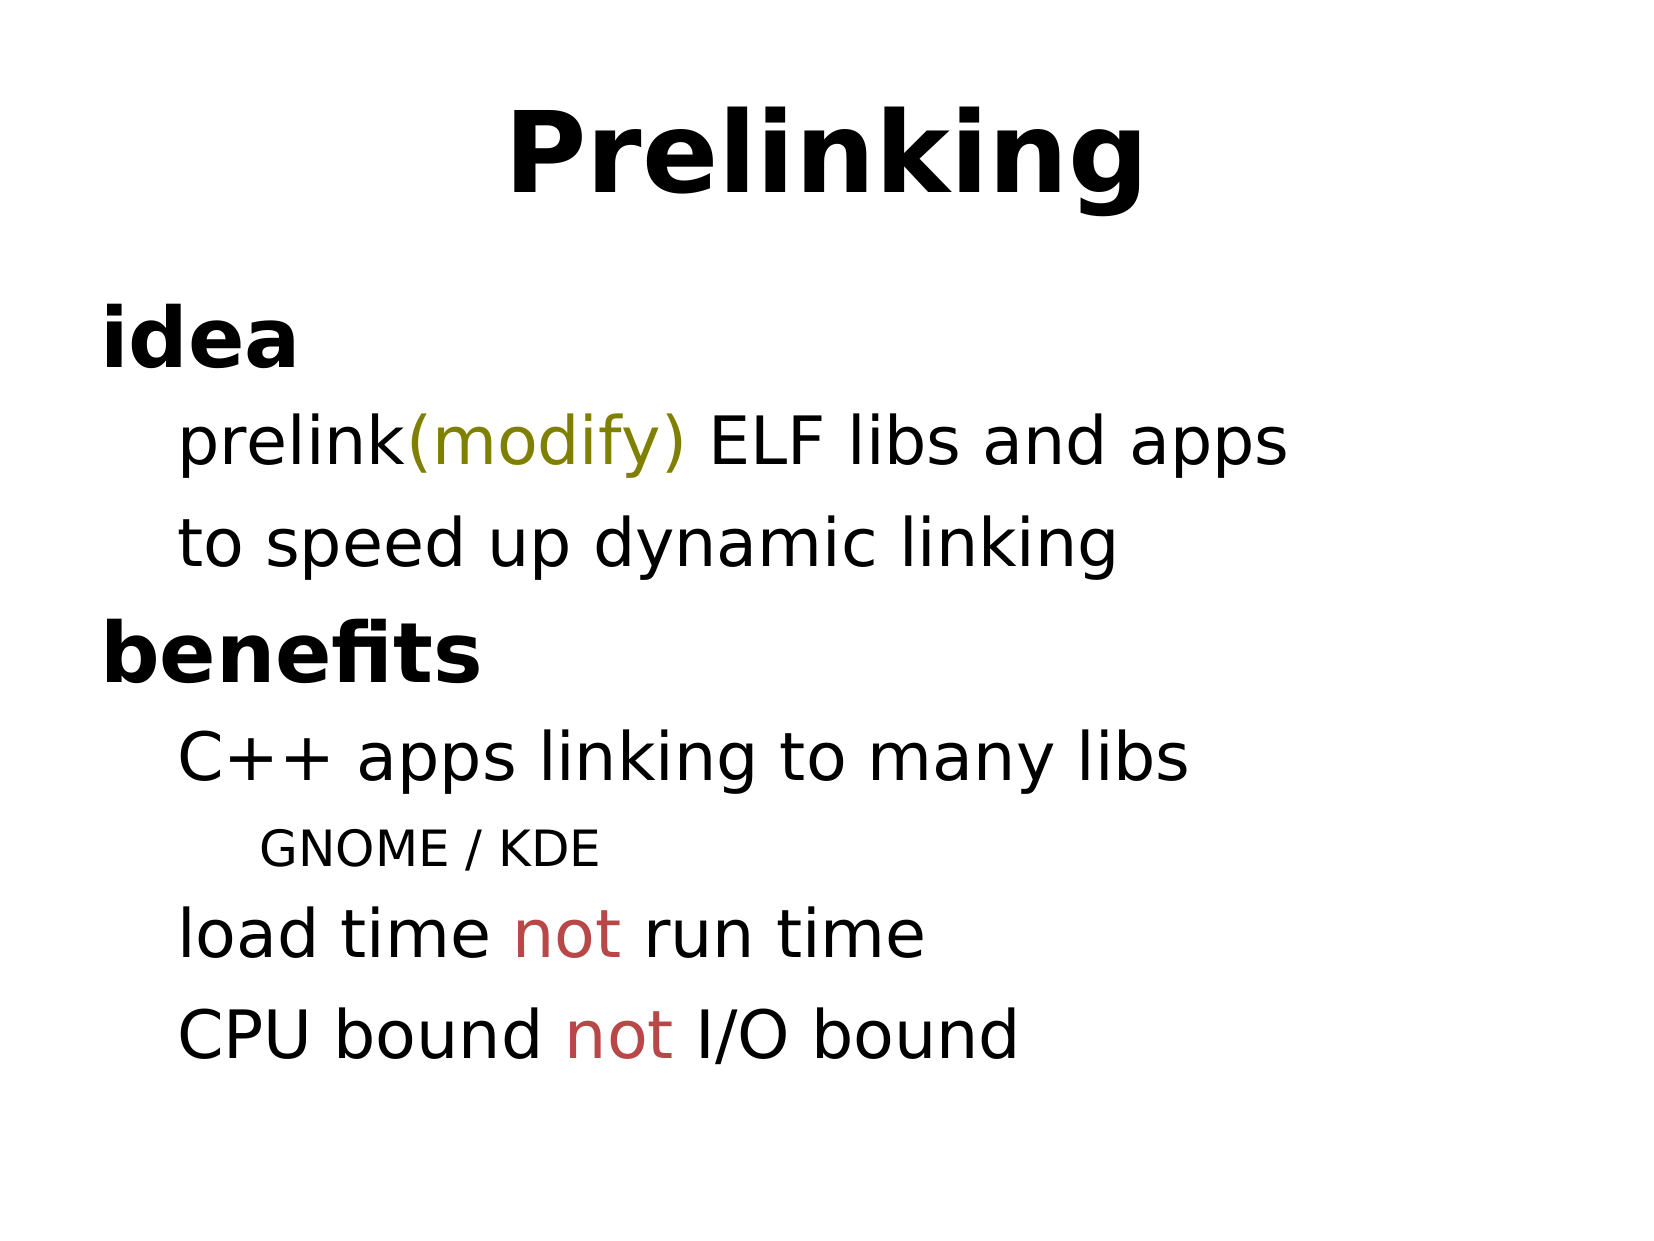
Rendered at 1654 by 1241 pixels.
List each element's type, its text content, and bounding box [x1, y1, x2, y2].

list idea prelink(modify) ELF libs and apps to speed up dynamic linking benefits C++ apps linking to many libs GNOME / KDE load time not run time CPU bound not I/O bound [82, 290, 1571, 1109]
title Prelinking [82, 49, 1571, 257]
